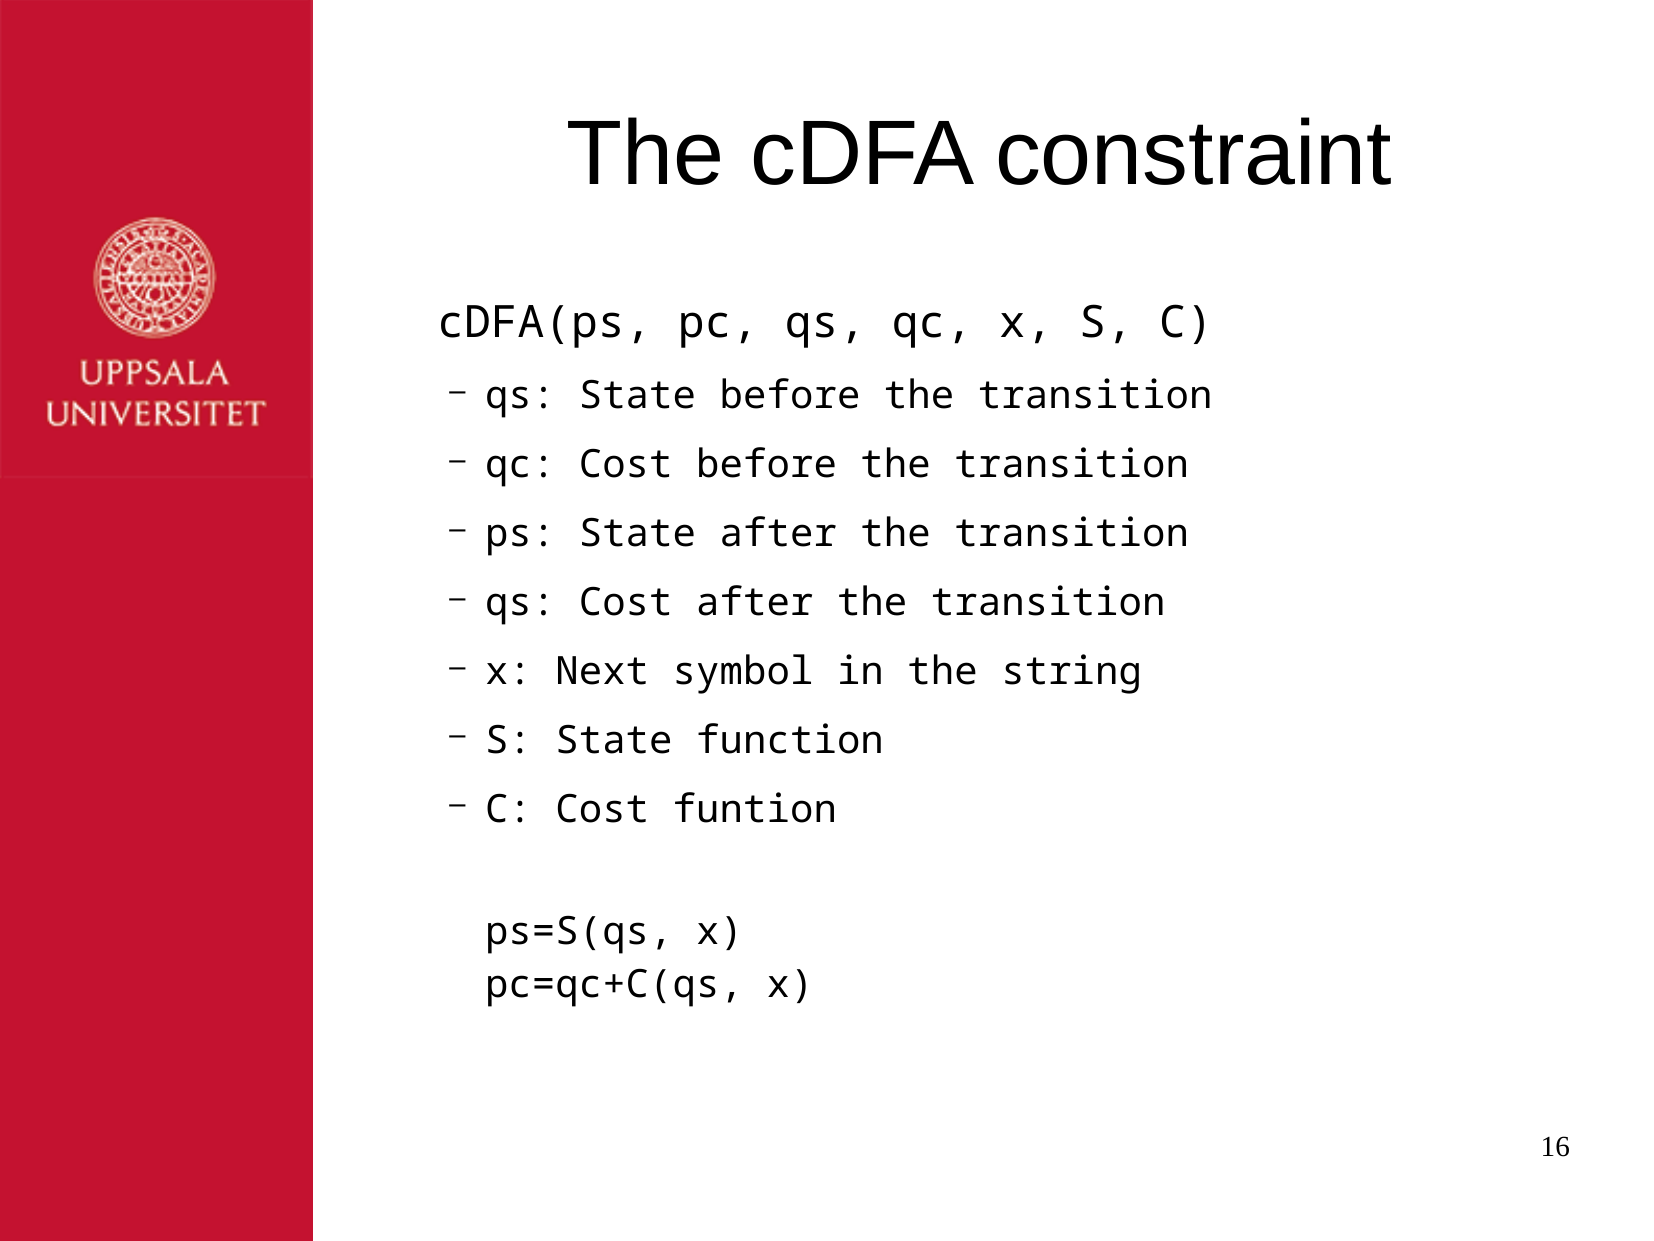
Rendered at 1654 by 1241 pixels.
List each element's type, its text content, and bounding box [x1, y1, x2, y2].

picture [0, 0, 235, 800]
title The cDFA constraint [390, 49, 1571, 257]
list cDFA(ps, pc, qs, qc, x, S, C) qs: State before the transition qc: Cost before the transition ps: State after the transition qs: Cost after the transition x: Next symbol in the string S: State function C: Cost funtion ps=S(qs, x) pc=qc+C(qs, x) [390, 290, 1571, 1010]
